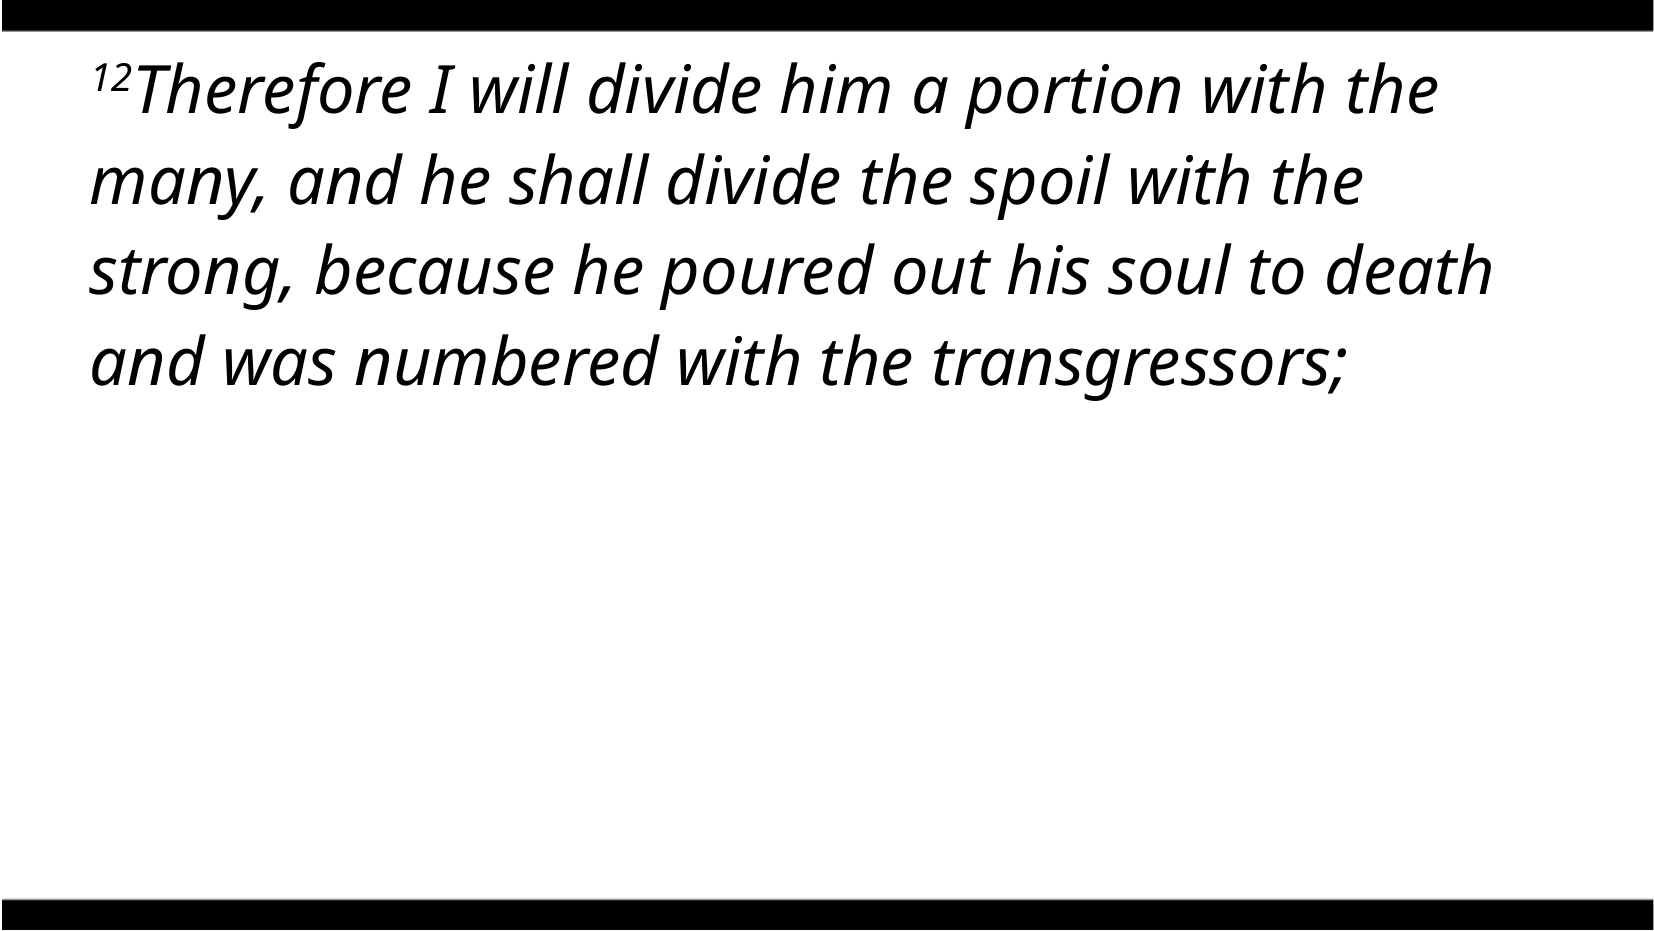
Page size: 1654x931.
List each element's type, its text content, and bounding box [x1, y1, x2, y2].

picture [2, 0, 1654, 930]
text_box 12Therefore I will divide him a portion with the many, and he shall divide the spoil with the strong, because he poured out his soul to death and was numbered with the transgressors; [75, 34, 1576, 405]
